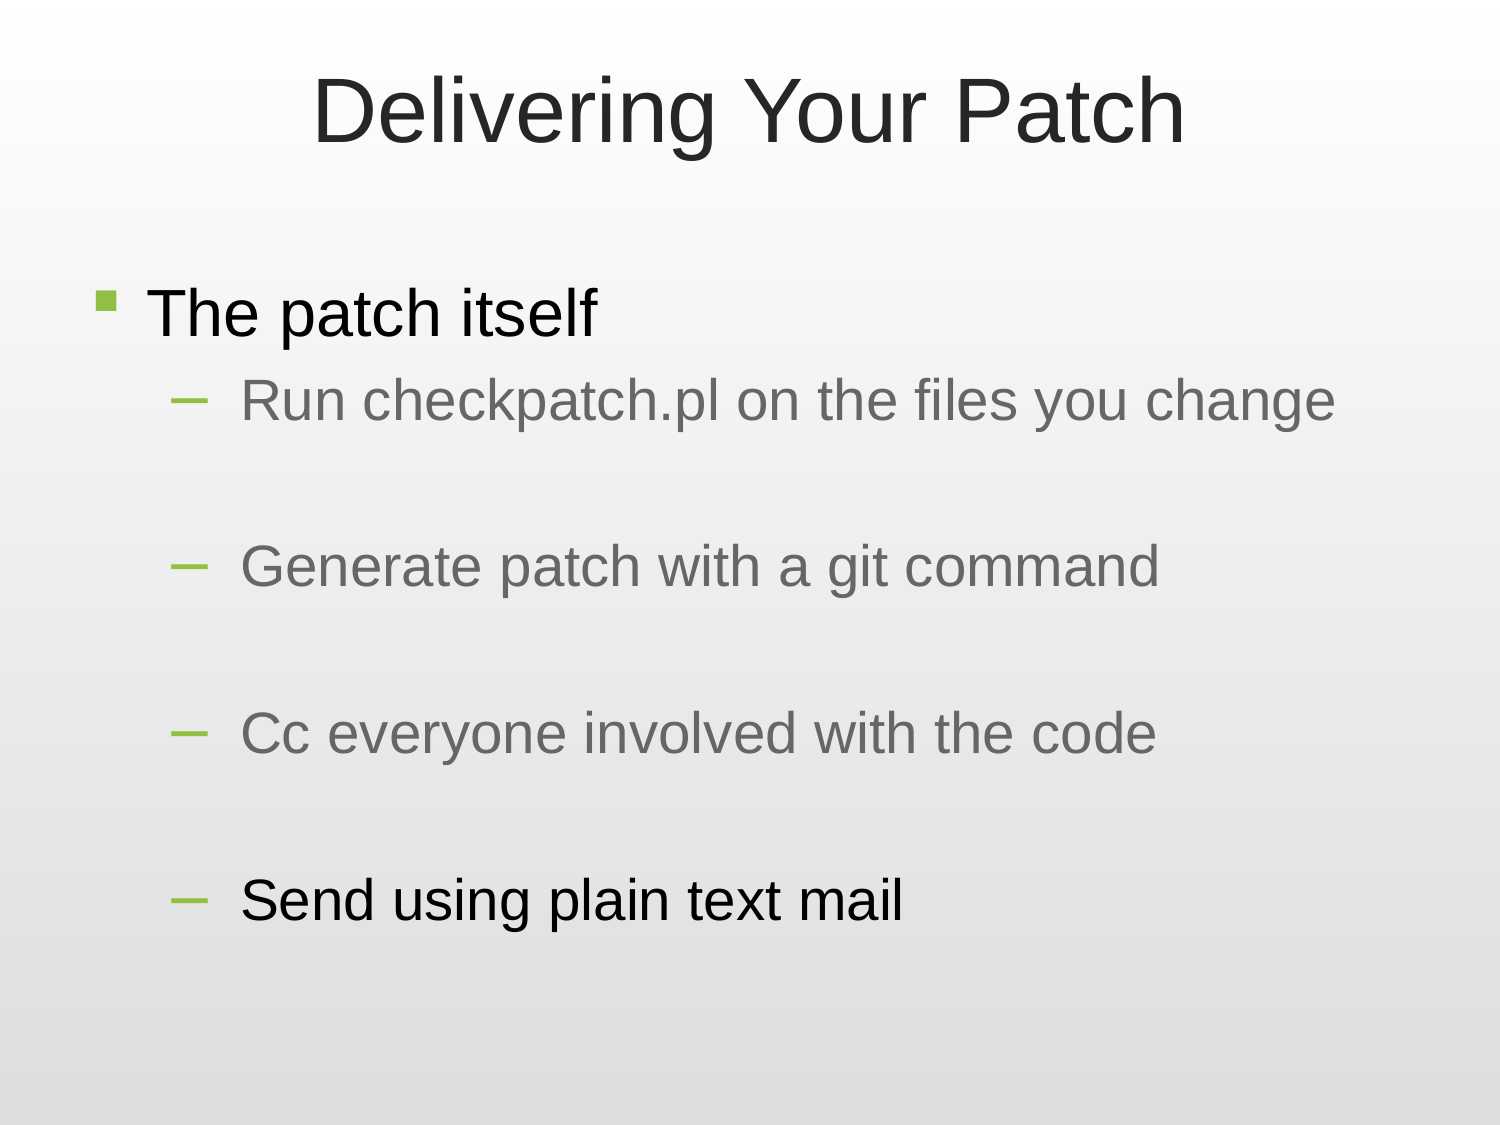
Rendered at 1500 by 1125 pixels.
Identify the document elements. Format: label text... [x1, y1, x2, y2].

list The patch itself Run checkpatch.pl on the files you change Generate patch with a git command Cc everyone involved with the code Send using plain text mail [75, 262, 1425, 1005]
title Delivering Your Patch [75, 19, 1425, 191]
